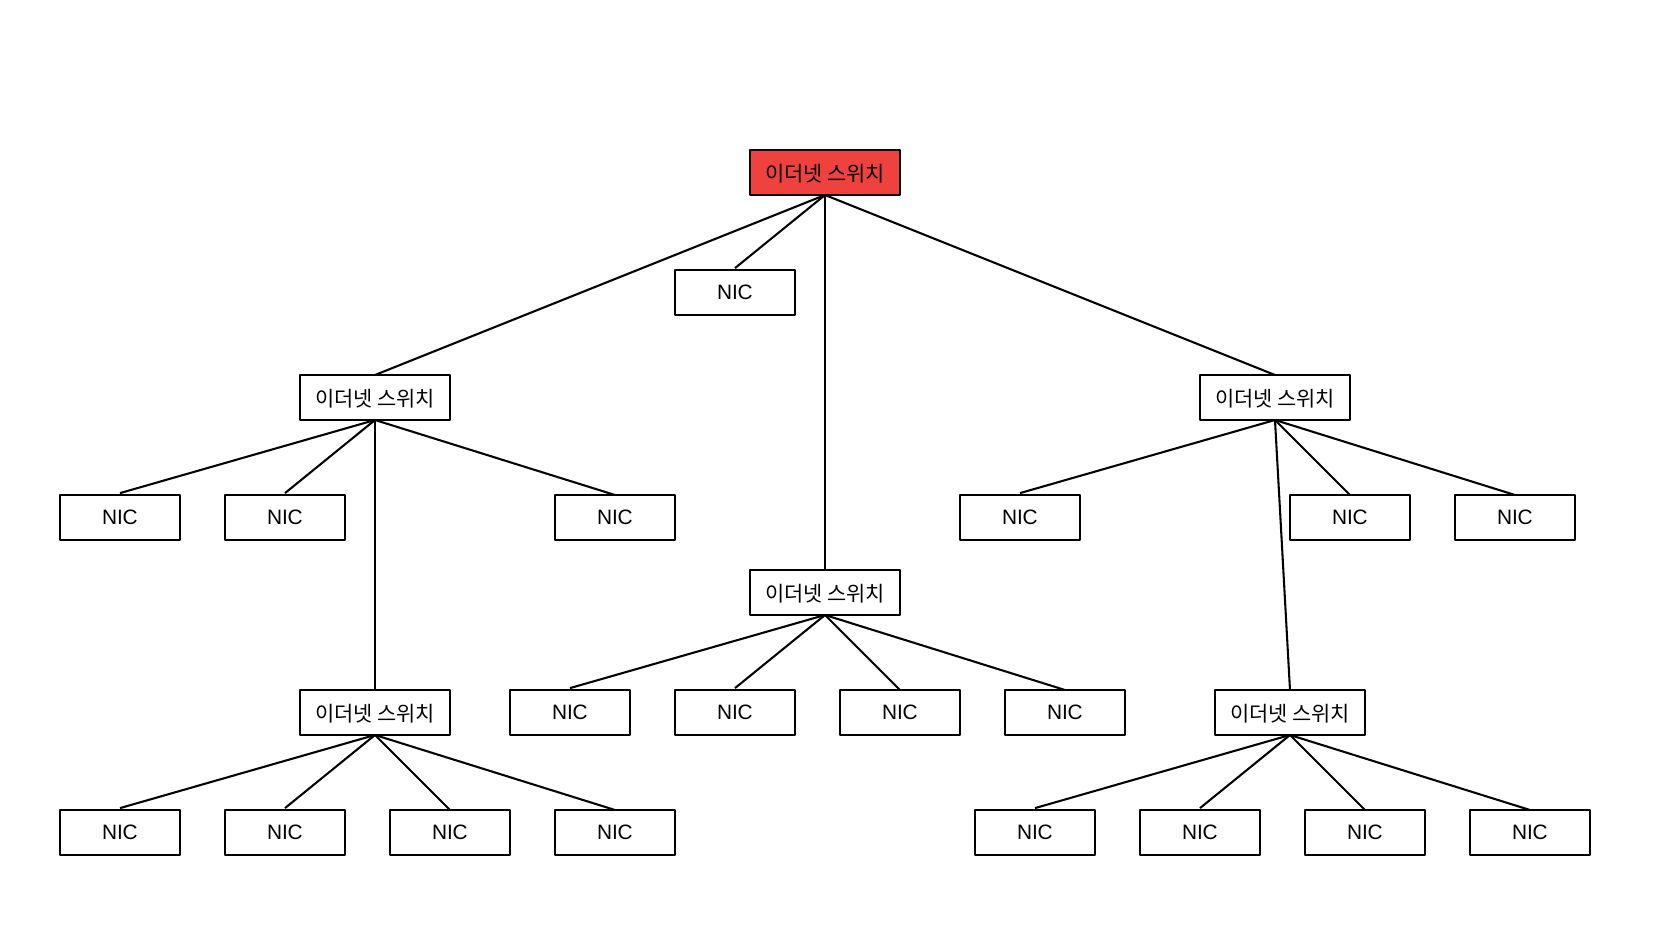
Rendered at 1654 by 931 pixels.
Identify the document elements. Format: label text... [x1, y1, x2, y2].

text_box NIC [1290, 495, 1411, 541]
text_box 이더넷 스위치 [300, 690, 451, 736]
text_box NIC [555, 495, 676, 541]
text_box NIC [1005, 690, 1126, 736]
text_box NIC [1305, 810, 1426, 856]
text_box 이더넷 스위치 [300, 375, 451, 421]
text_box NIC [510, 690, 631, 736]
text_box NIC [675, 270, 796, 316]
text_box NIC [225, 495, 346, 541]
text_box NIC [555, 810, 676, 856]
text_box NIC [960, 495, 1081, 541]
text_box NIC [1470, 810, 1591, 856]
text_box NIC [225, 810, 346, 856]
text_box NIC [975, 810, 1096, 856]
text_box 이더넷 스위치 [750, 570, 901, 616]
text_box 이더넷 스위치 [1200, 375, 1351, 421]
text_box NIC [840, 690, 961, 736]
text_box 이더넷 스위치 [750, 150, 901, 196]
text_box NIC [1455, 495, 1576, 541]
text_box NIC [390, 810, 511, 856]
text_box NIC [675, 690, 796, 736]
text_box NIC [60, 810, 181, 856]
text_box NIC [1140, 810, 1261, 856]
text_box NIC [60, 495, 181, 541]
text_box 이더넷 스위치 [1215, 690, 1366, 736]
